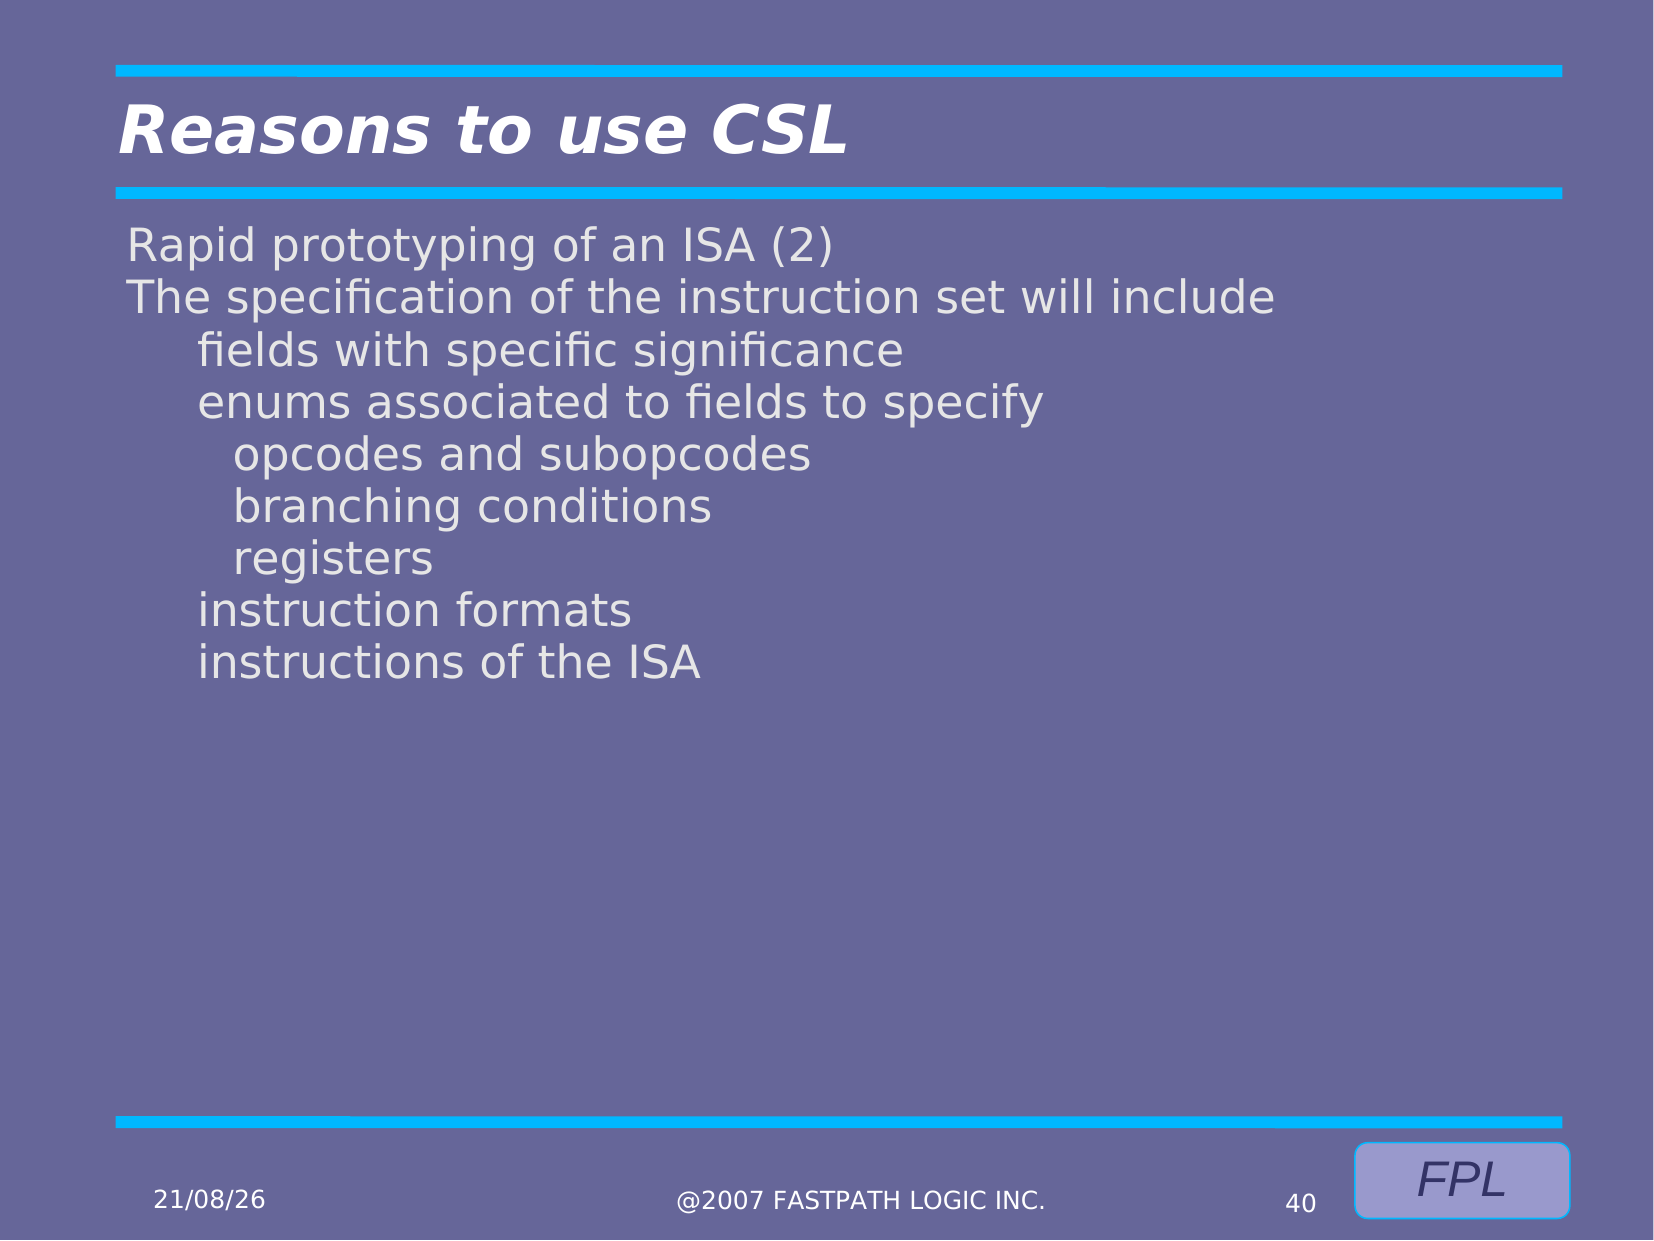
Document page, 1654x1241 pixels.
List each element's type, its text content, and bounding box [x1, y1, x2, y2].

title Reasons to use CSL [118, 41, 1531, 220]
list Rapid prototyping of an ISA (2)‏ The specification of the instruction set will include fields with specific significance enums associated to fields to specify opcodes and subopcodes branching conditions registers instruction formats instructions of the ISA [126, 219, 1566, 1133]
